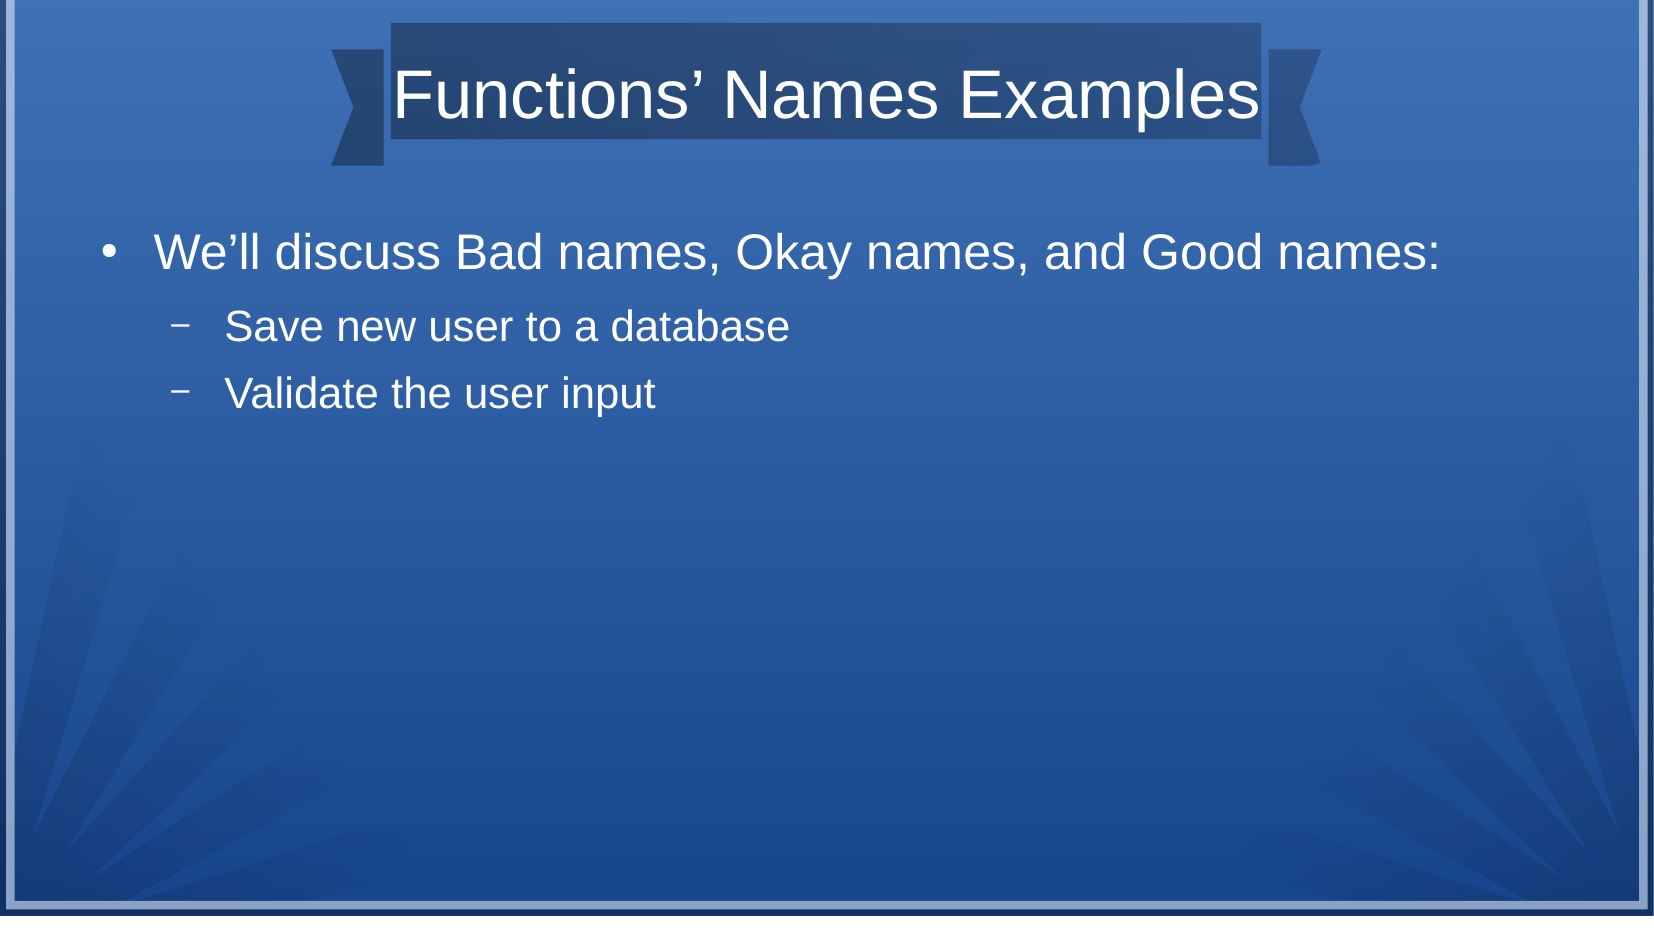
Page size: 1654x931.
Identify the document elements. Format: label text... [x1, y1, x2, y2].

title Functions’ Names Examples [389, 35, 1264, 154]
list We’ll discuss Bad names, Okay names, and Good names: Save new user to a database Validate the user input [82, 224, 1571, 848]
